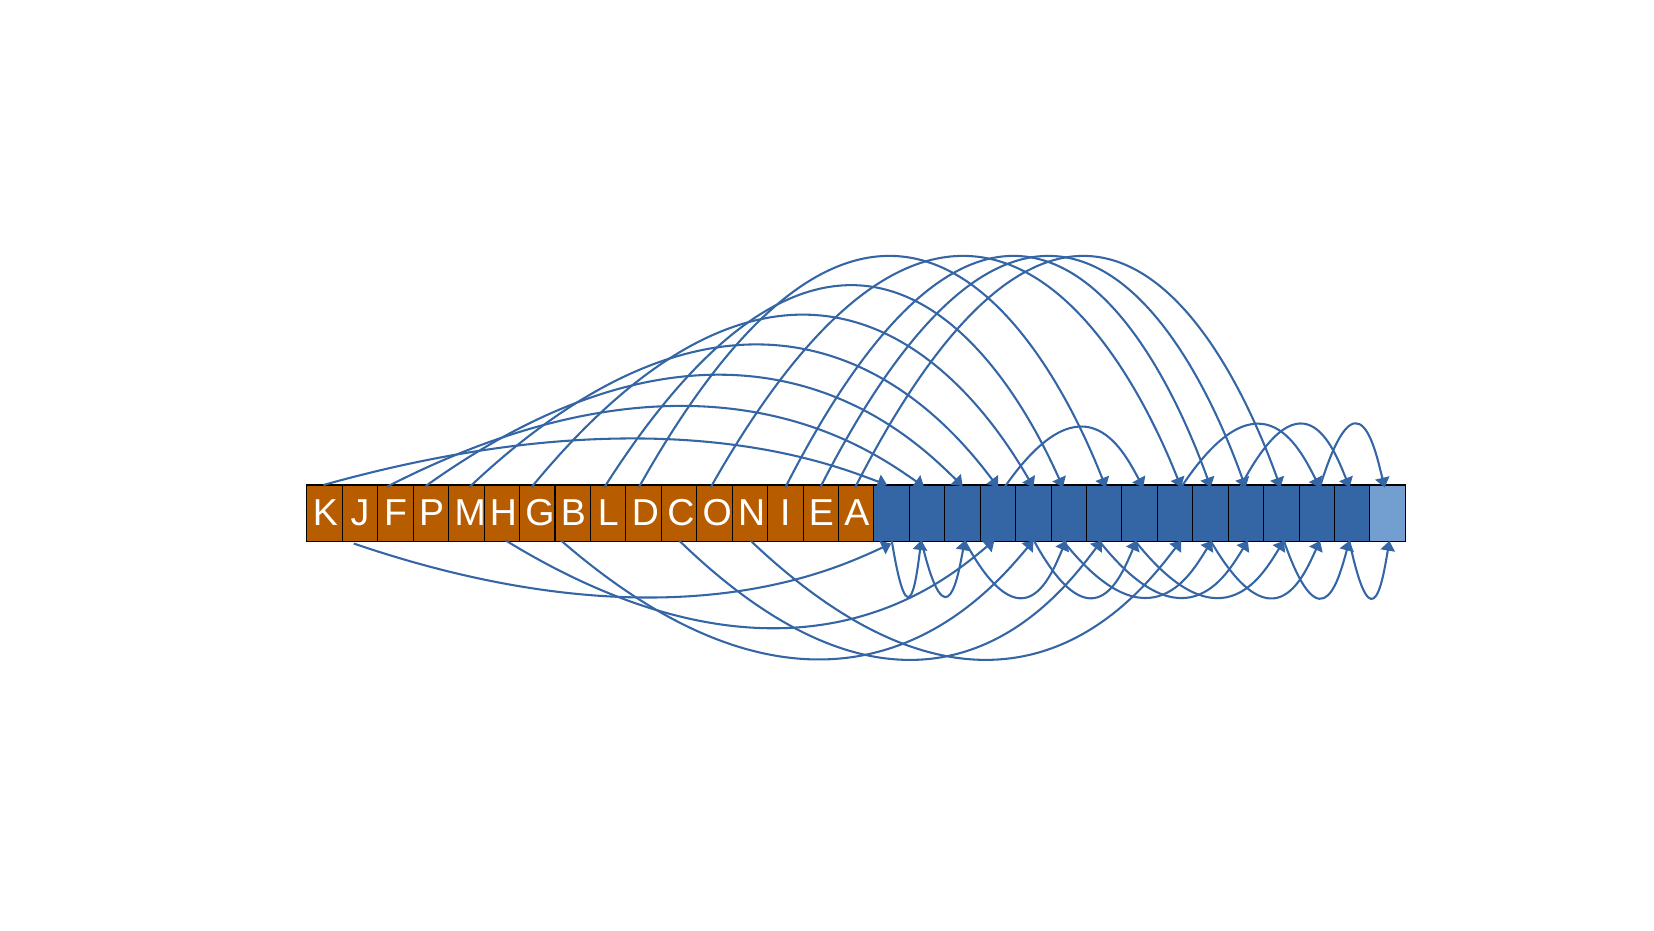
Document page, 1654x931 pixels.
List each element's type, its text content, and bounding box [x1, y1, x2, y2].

table_header [945, 486, 980, 541]
table_header P [414, 486, 448, 541]
table_header [910, 486, 944, 541]
table_header [1335, 486, 1369, 541]
table_header K [307, 486, 342, 541]
table_header [1370, 486, 1405, 541]
table_header I [768, 486, 803, 541]
table_header G [520, 486, 554, 541]
table_header J [343, 486, 377, 541]
table_header L [591, 486, 625, 541]
table_header [1229, 486, 1263, 541]
table_header B [556, 486, 590, 541]
table_header C [662, 486, 696, 541]
table_header [1087, 486, 1121, 541]
table_header M [449, 486, 484, 541]
table_header H [485, 486, 519, 541]
table_header [1300, 486, 1334, 541]
table_header E [804, 486, 838, 541]
table_header [874, 486, 909, 541]
table_header [1052, 486, 1086, 541]
table_header [1193, 486, 1228, 541]
table_header [1158, 486, 1192, 541]
table_header D [626, 486, 661, 541]
table_header O [697, 486, 732, 541]
table_header [1264, 486, 1299, 541]
table_header [981, 486, 1015, 541]
table_header [1016, 486, 1051, 541]
table_header N [733, 486, 767, 541]
table_header A [839, 486, 873, 541]
table_header [1122, 486, 1157, 541]
table_header F [378, 486, 413, 541]
